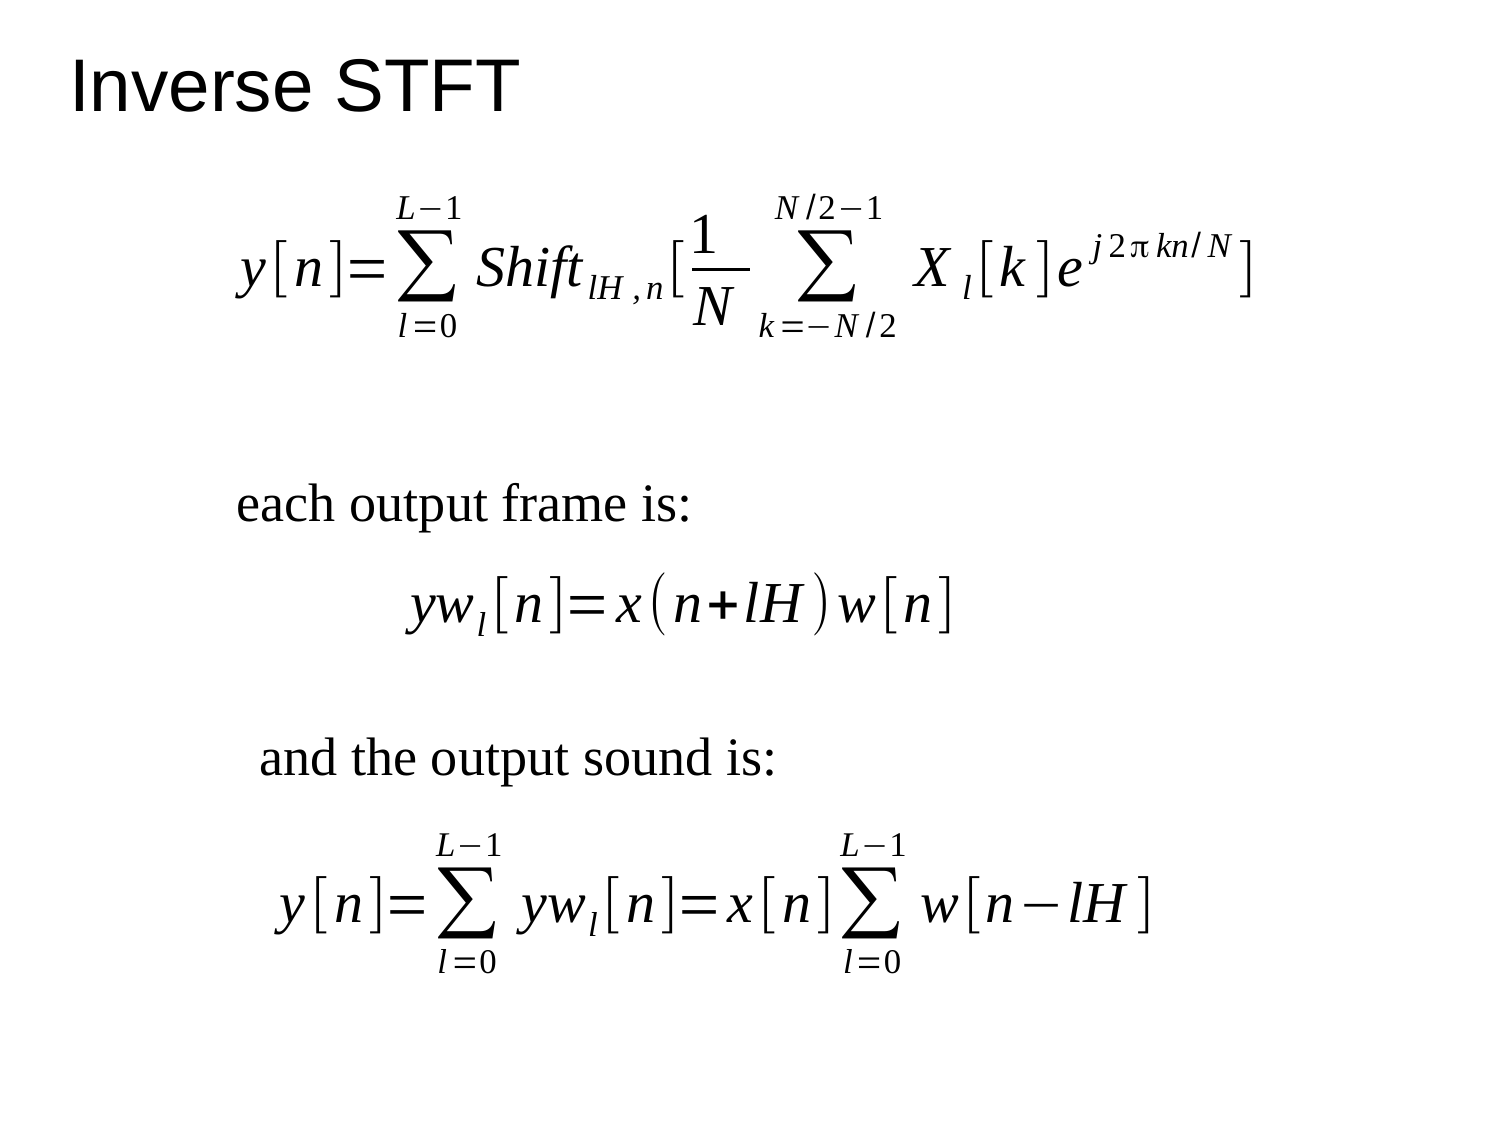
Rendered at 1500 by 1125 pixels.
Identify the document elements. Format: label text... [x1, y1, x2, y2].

chart [226, 188, 1262, 345]
title Inverse STFT [69, 0, 1420, 180]
chart [266, 825, 1159, 982]
text_box and the output sound is: [244, 710, 793, 794]
chart [396, 570, 961, 645]
text_box each output frame is: [222, 456, 708, 541]
